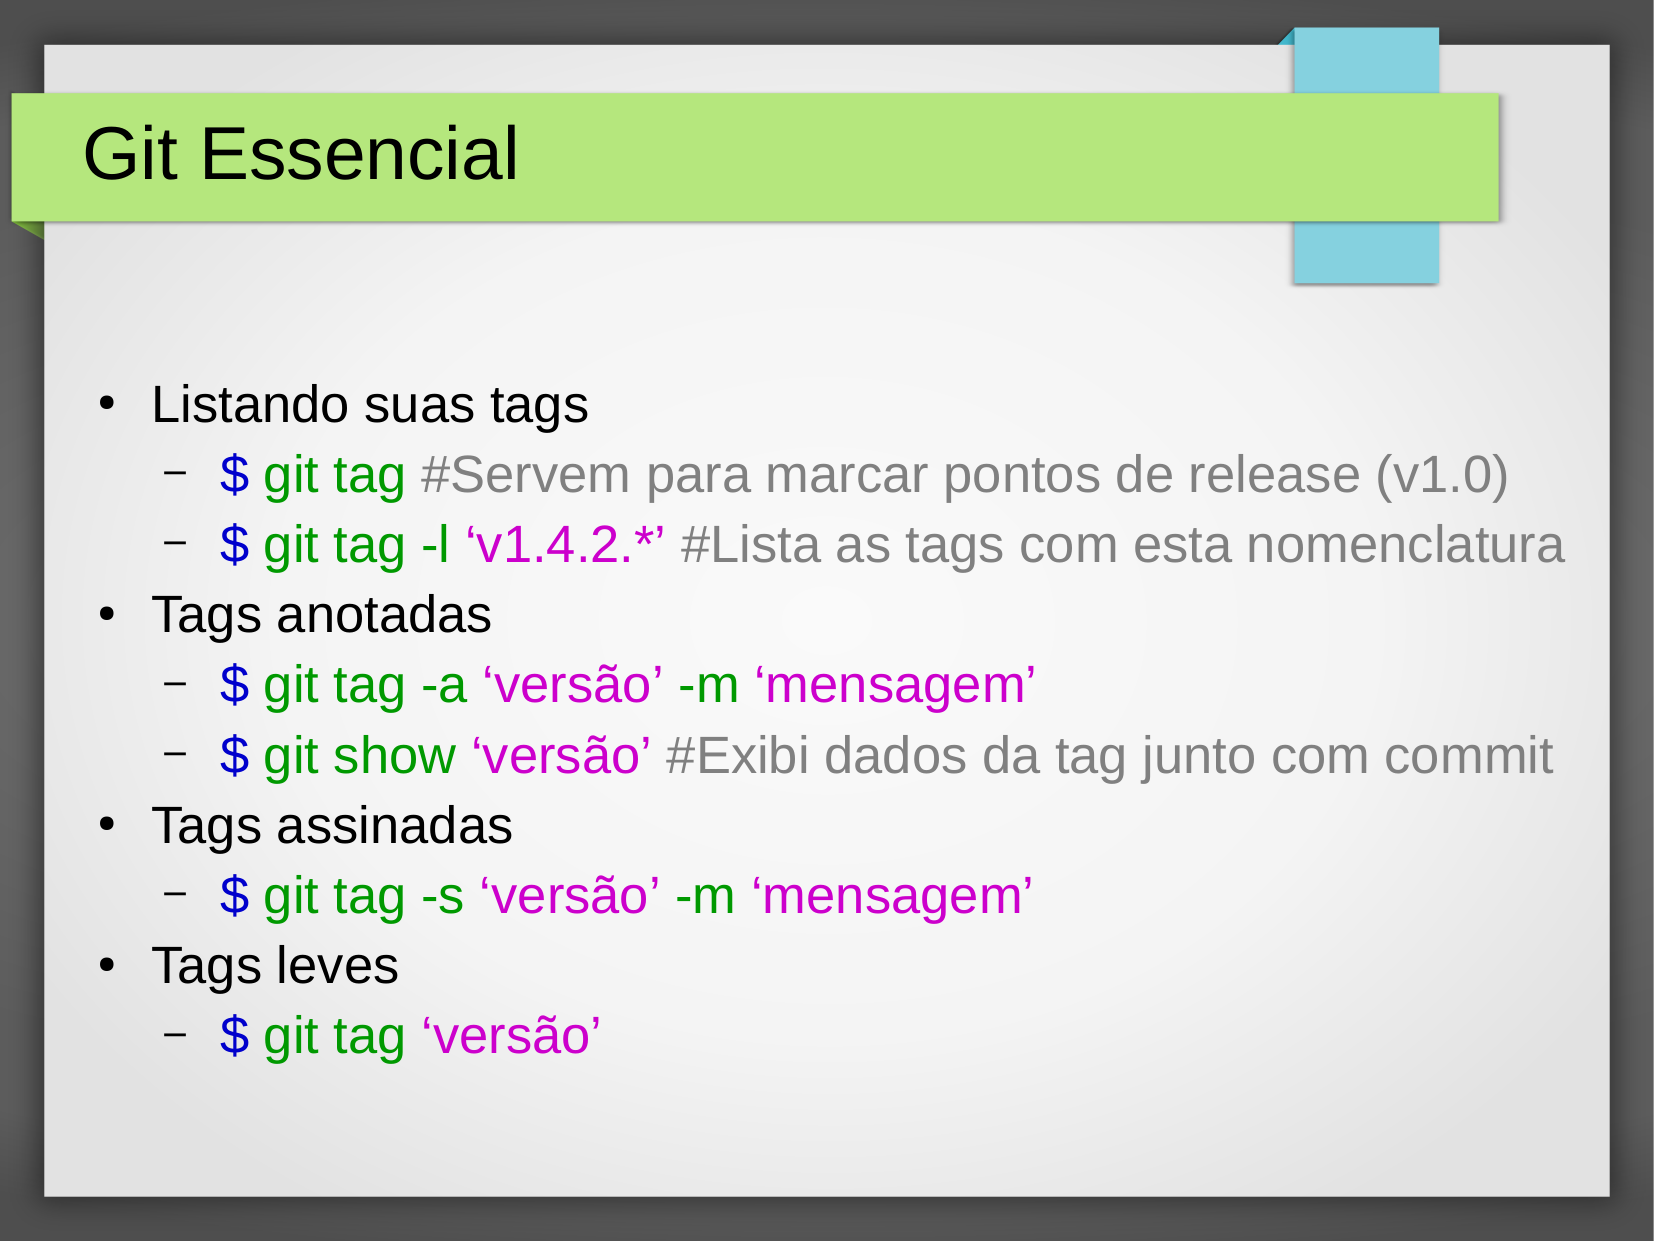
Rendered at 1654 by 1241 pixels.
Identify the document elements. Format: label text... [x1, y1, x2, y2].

picture [0, 0, 1654, 1241]
list Listando suas tags $ git tag #Servem para marcar pontos de release (v1.0) $ git tag -l ‘v1.4.2.*’ #Lista as tags com esta nomenclatura Tags anotadas $ git tag -a ‘versão’ -m ‘mensagem’ $ git show ‘versão’ #Exibi dados da tag junto com commit Tags assinadas $ git tag -s ‘versão’ -m ‘mensagem’ Tags leves $ git tag ‘versão’ [82, 360, 1571, 1080]
title Git Essencial [82, 94, 1264, 213]
